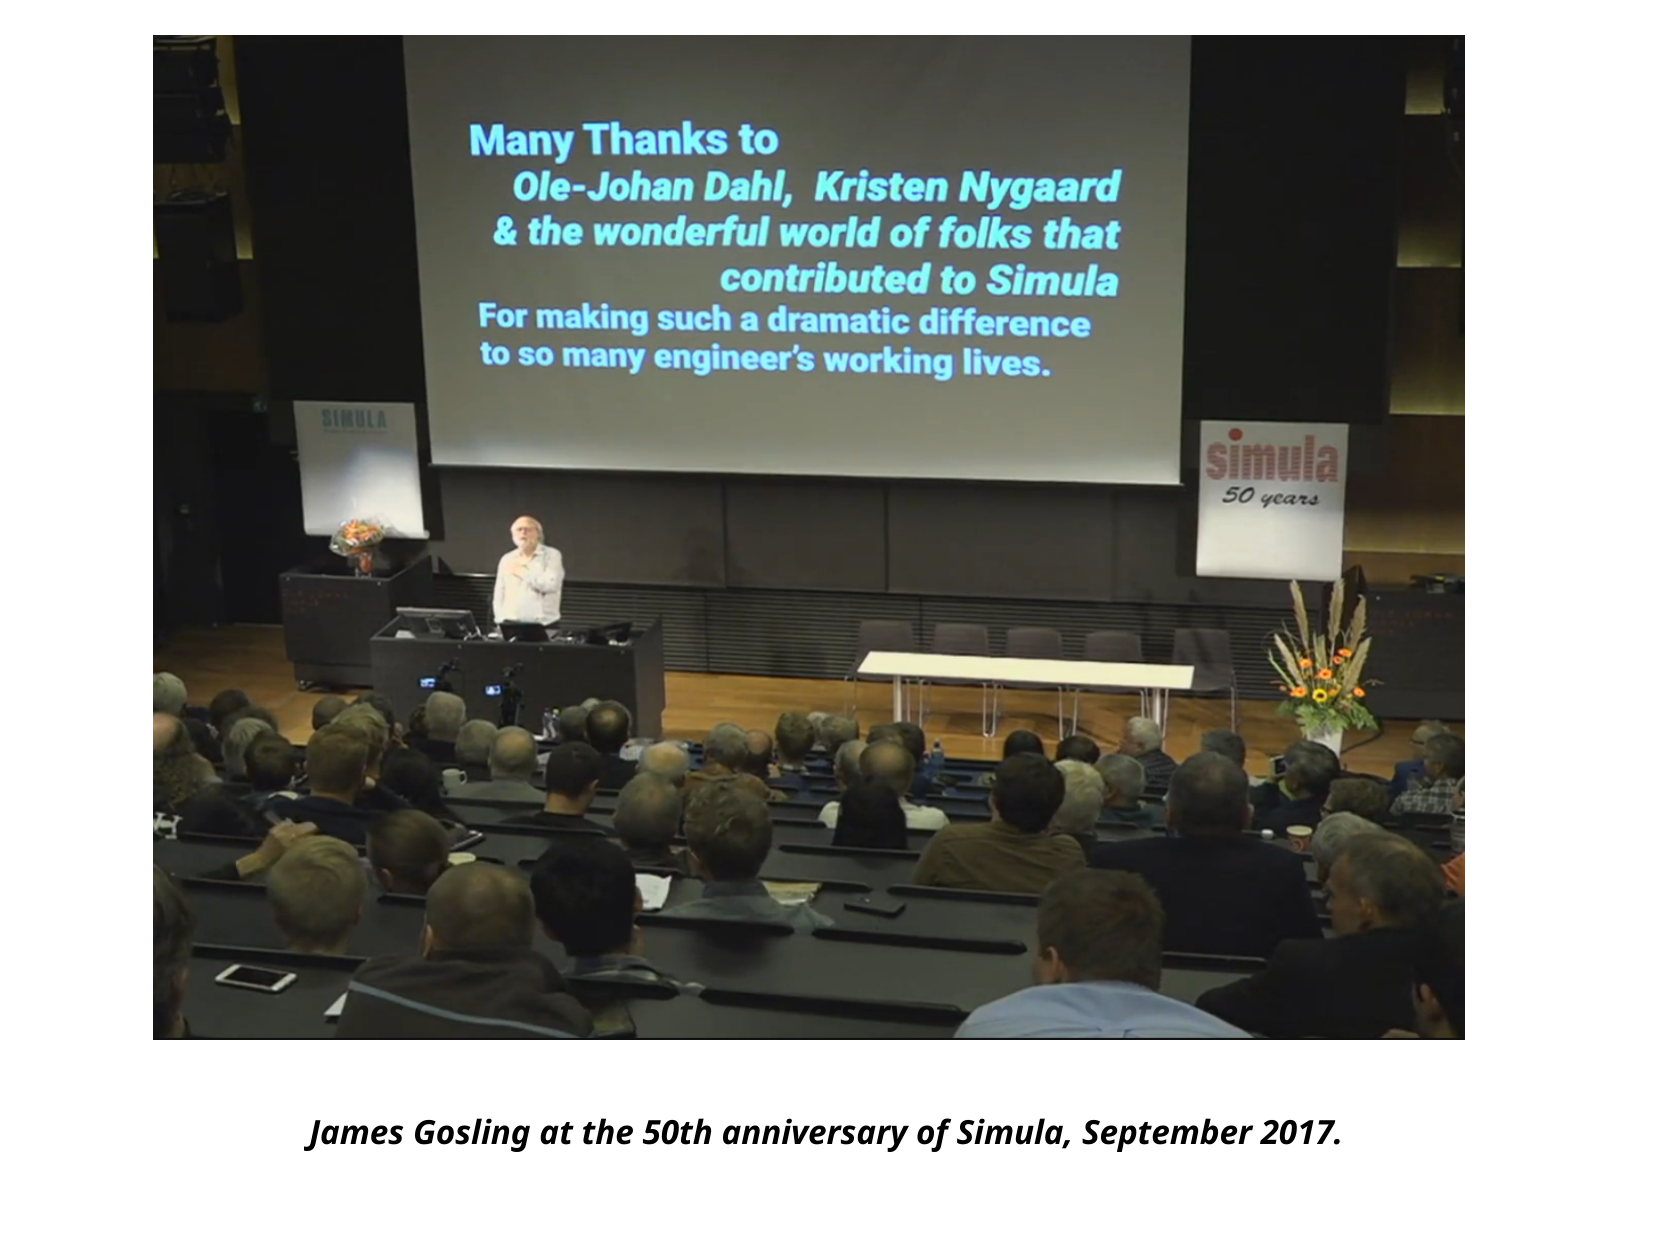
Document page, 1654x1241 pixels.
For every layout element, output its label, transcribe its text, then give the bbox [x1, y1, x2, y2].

picture [153, 35, 1465, 976]
title James Gosling at the 50th anniversary of Simula, September 2017. [82, 976, 1571, 1241]
